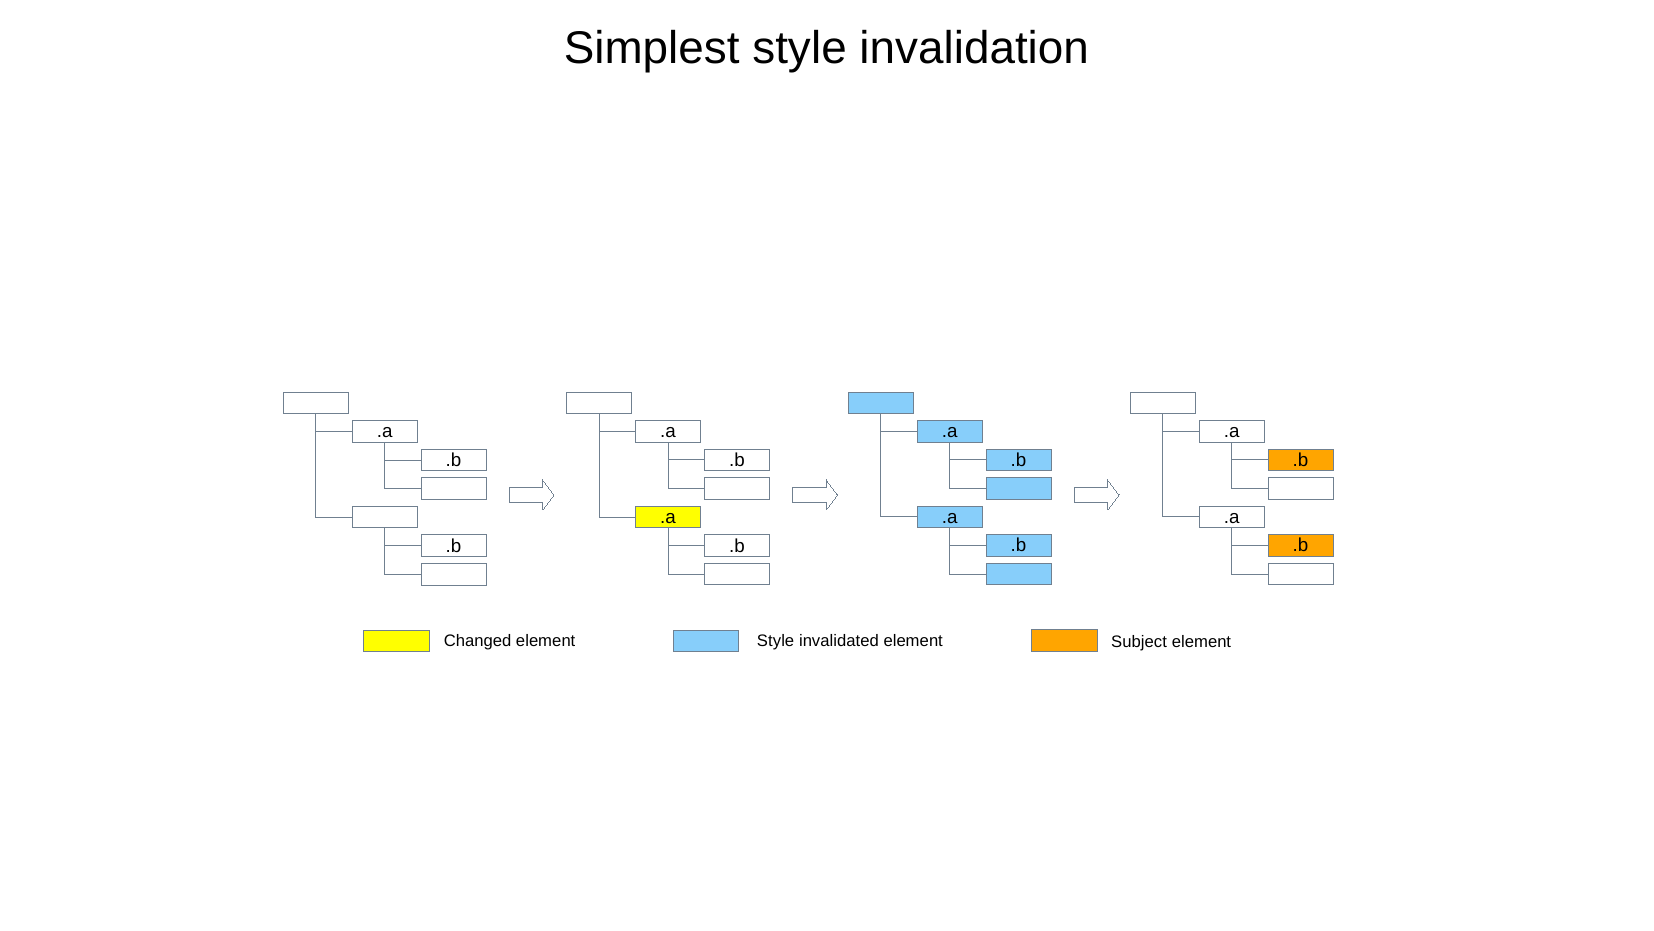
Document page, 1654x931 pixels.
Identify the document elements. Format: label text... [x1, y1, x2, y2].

text_box [566, 392, 632, 414]
text_box .a [1199, 506, 1265, 528]
text_box .a [917, 506, 983, 528]
text_box [704, 563, 770, 585]
text_box [421, 477, 487, 500]
text_box [1130, 392, 1196, 414]
text_box .a [635, 420, 701, 443]
text_box [363, 630, 429, 652]
text_box Changed element [429, 624, 594, 658]
text_box [1031, 629, 1096, 652]
text_box .a [1199, 420, 1265, 443]
text_box Style invalidated element [742, 624, 969, 658]
text_box .a [352, 420, 418, 443]
text_box [1074, 479, 1120, 510]
text_box .a [635, 506, 701, 528]
text_box .b [1268, 534, 1334, 557]
text_box [986, 477, 1052, 500]
text_box [1268, 477, 1334, 500]
text_box .b [704, 449, 770, 471]
text_box .a [917, 420, 983, 443]
text_box .b [986, 449, 1052, 471]
text_box [848, 392, 914, 414]
text_box [421, 563, 487, 586]
text_box [986, 563, 1052, 585]
text_box [673, 630, 739, 652]
text_box .b [1268, 449, 1334, 471]
text_box Simplest style invalidation [0, 15, 1654, 179]
text_box .b [704, 534, 770, 557]
text_box [1268, 563, 1334, 585]
text_box .b [421, 449, 487, 471]
text_box [509, 479, 554, 510]
text_box .b [421, 534, 487, 557]
text_box [792, 479, 838, 510]
text_box [704, 477, 770, 500]
text_box Subject element [1096, 624, 1297, 658]
text_box [283, 392, 349, 414]
text_box .b [986, 534, 1052, 557]
text_box [352, 506, 418, 528]
